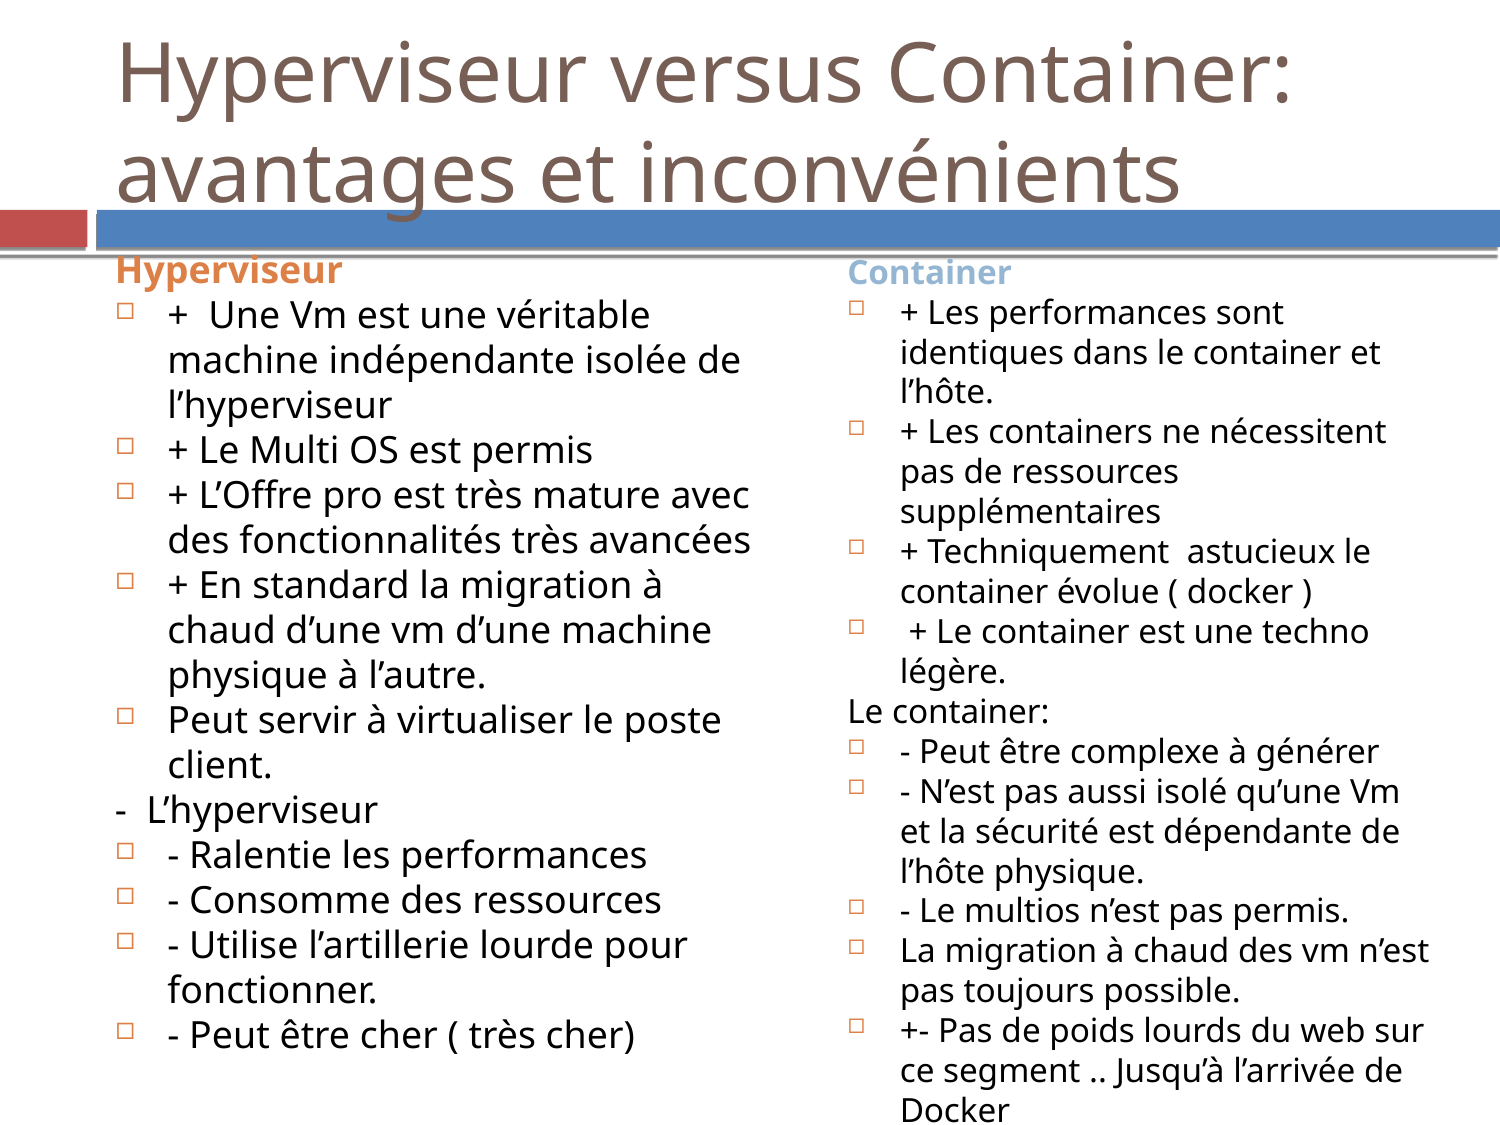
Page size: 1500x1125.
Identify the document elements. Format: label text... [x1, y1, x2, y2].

text_box Container + Les performances sont identiques dans le container et l’hôte. + Les containers ne nécessitent pas de ressources supplémentaires + Techniquement astucieux le container évolue ( docker ) + Le container est une techno légère. Le container: - Peut être complexe à générer - N’est pas aussi isolé qu’une Vm et la sécurité est dépendante de l’hôte physique. - Le multios n’est pas permis. La migration à chaud des vm n’est pas toujours possible. +- Pas de poids lourds du web sur ce segment .. Jusqu’à l’arrivée de Docker [832, 243, 1447, 981]
text_box Hyperviseur + Une Vm est une véritable machine indépendante isolée de l’hyperviseur + Le Multi OS est permis + L’Offre pro est très mature avec des fonctionnalités très avancées + En standard la migration à chaud d’une vm d’une machine physique à l’autre. Peut servir à virtualiser le poste client. - L’hyperviseur - Ralentie les performances - Consomme des ressources - Utilise l’artillerie lourde pour fonctionner. - Peut être cher ( très cher) [100, 243, 774, 981]
text_box Hyperviseur versus Container: avantages et inconvénients [100, 37, 1438, 200]
